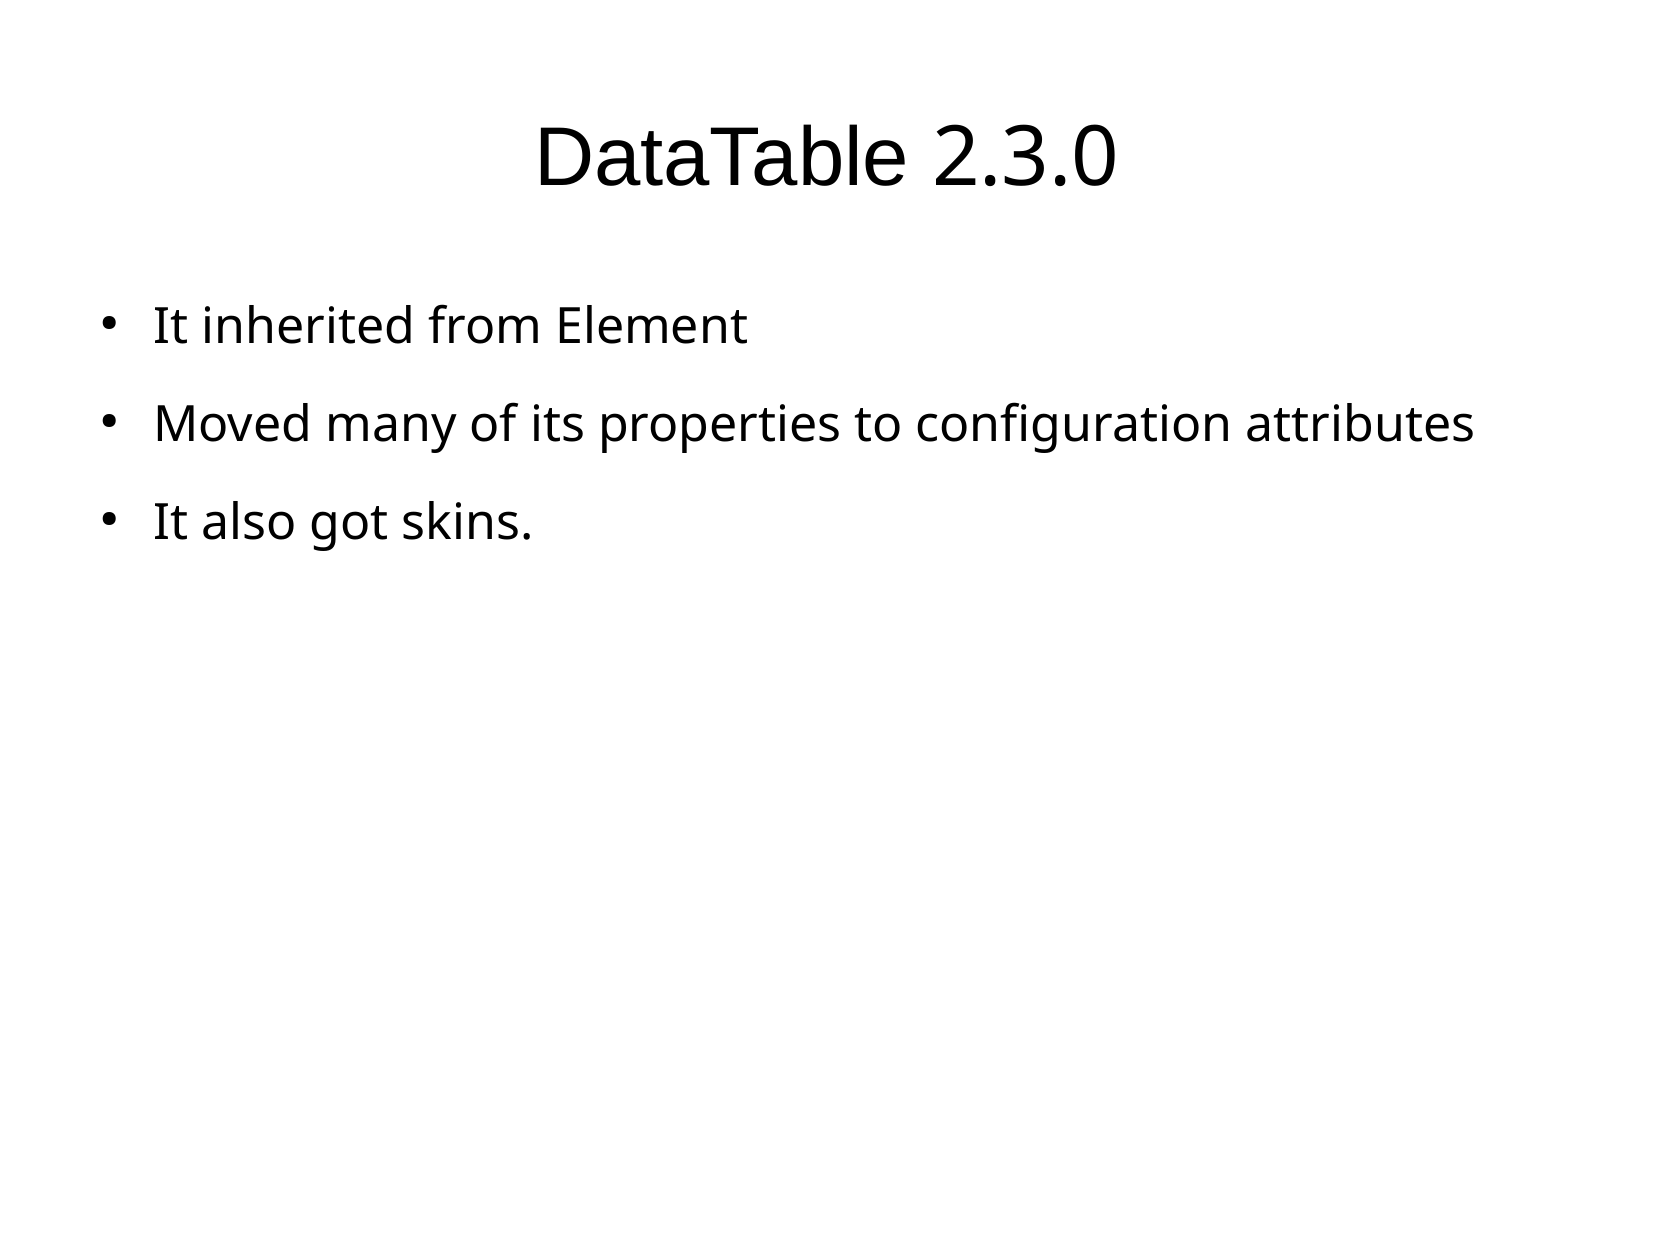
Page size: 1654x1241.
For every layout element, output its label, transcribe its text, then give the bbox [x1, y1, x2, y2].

title DataTable 2.3.0 [82, 56, 1571, 250]
list It inherited from Element Moved many of its properties to configuration attributes It also got skins. [82, 290, 1571, 1094]
